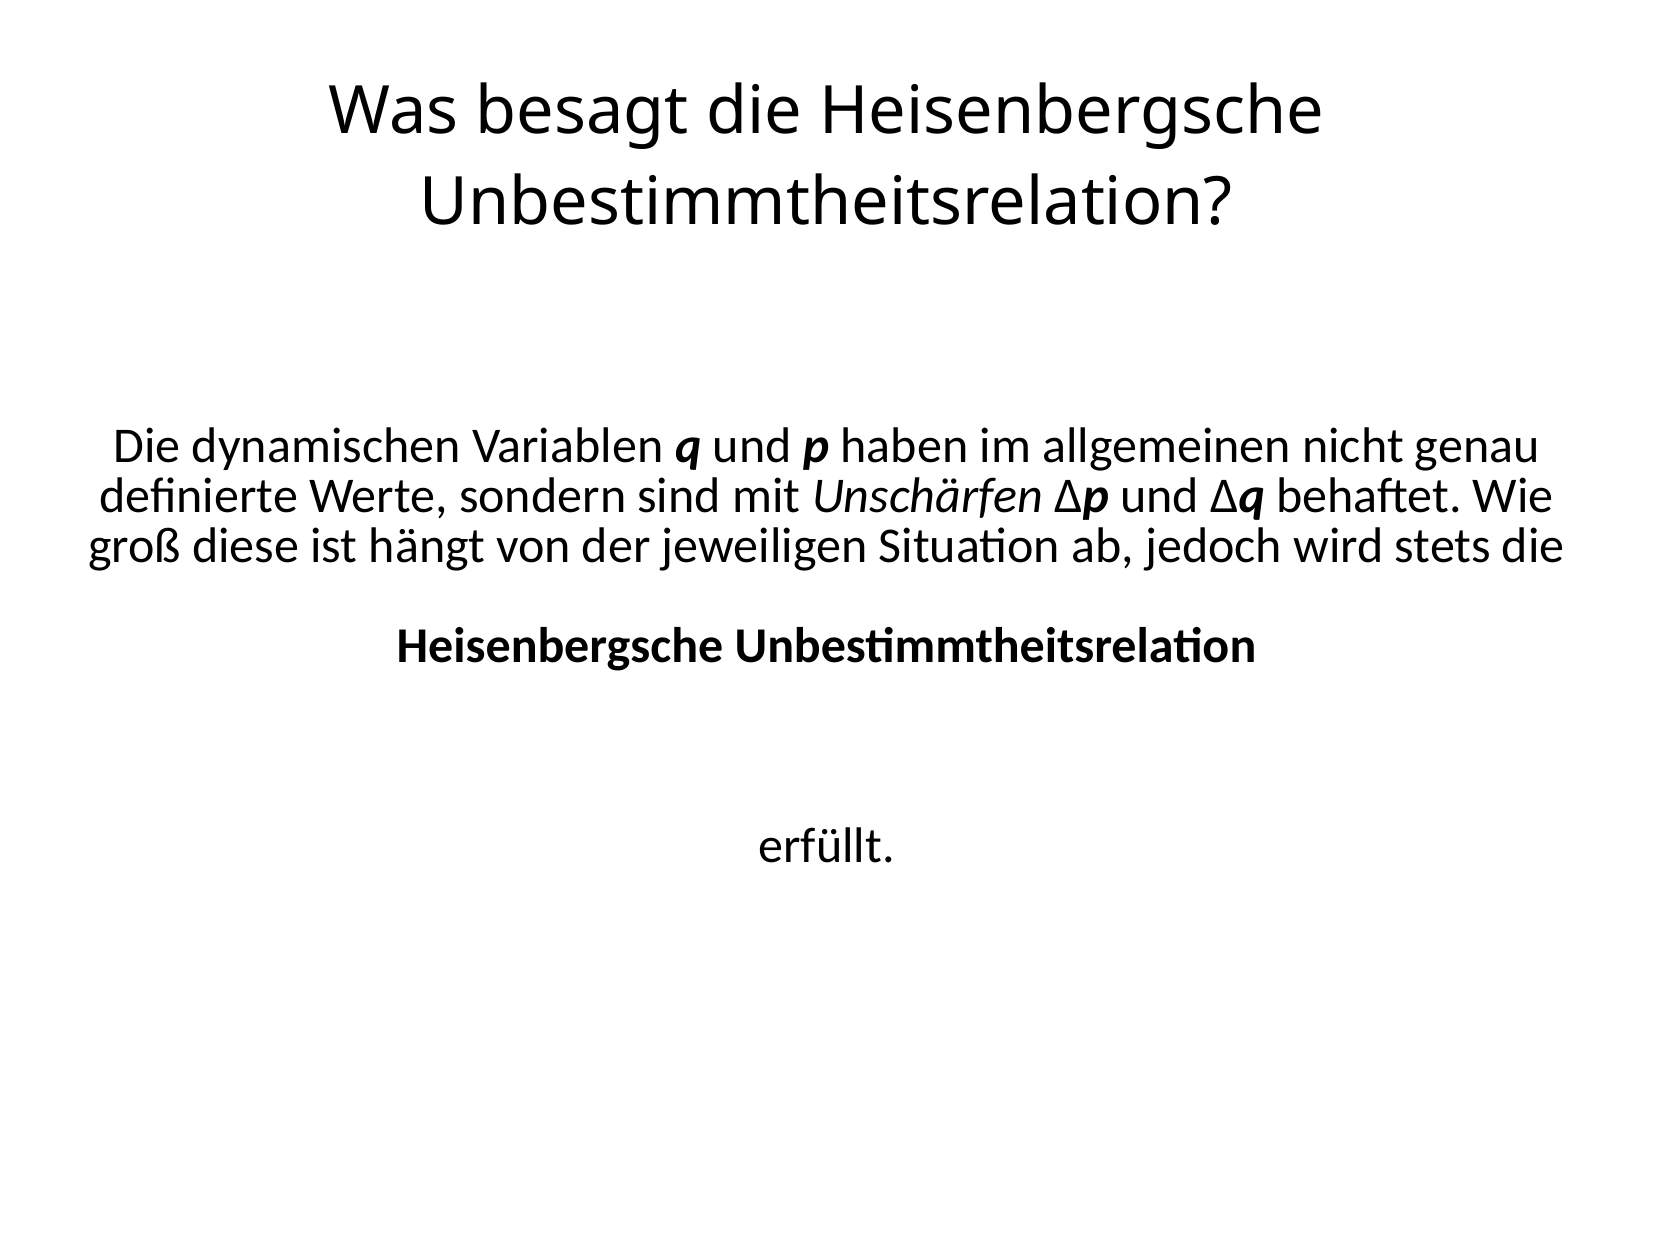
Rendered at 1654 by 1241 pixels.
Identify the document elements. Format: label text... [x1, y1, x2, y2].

subtitle Die dynamischen Variablen q und p haben im allgemeinen nicht genau definierte Werte, sondern sind mit Unschärfen Δp und Δq behaftet. Wie groß diese ist hängt von der jeweiligen Situation ab, jedoch wird stets die Heisenbergsche Unbestimmtheitsrelation erfüllt. [82, 290, 1571, 1010]
chart [569, 732, 1085, 851]
title Was besagt die Heisenbergsche Unbestimmtheitsrelation? [82, 49, 1571, 257]
